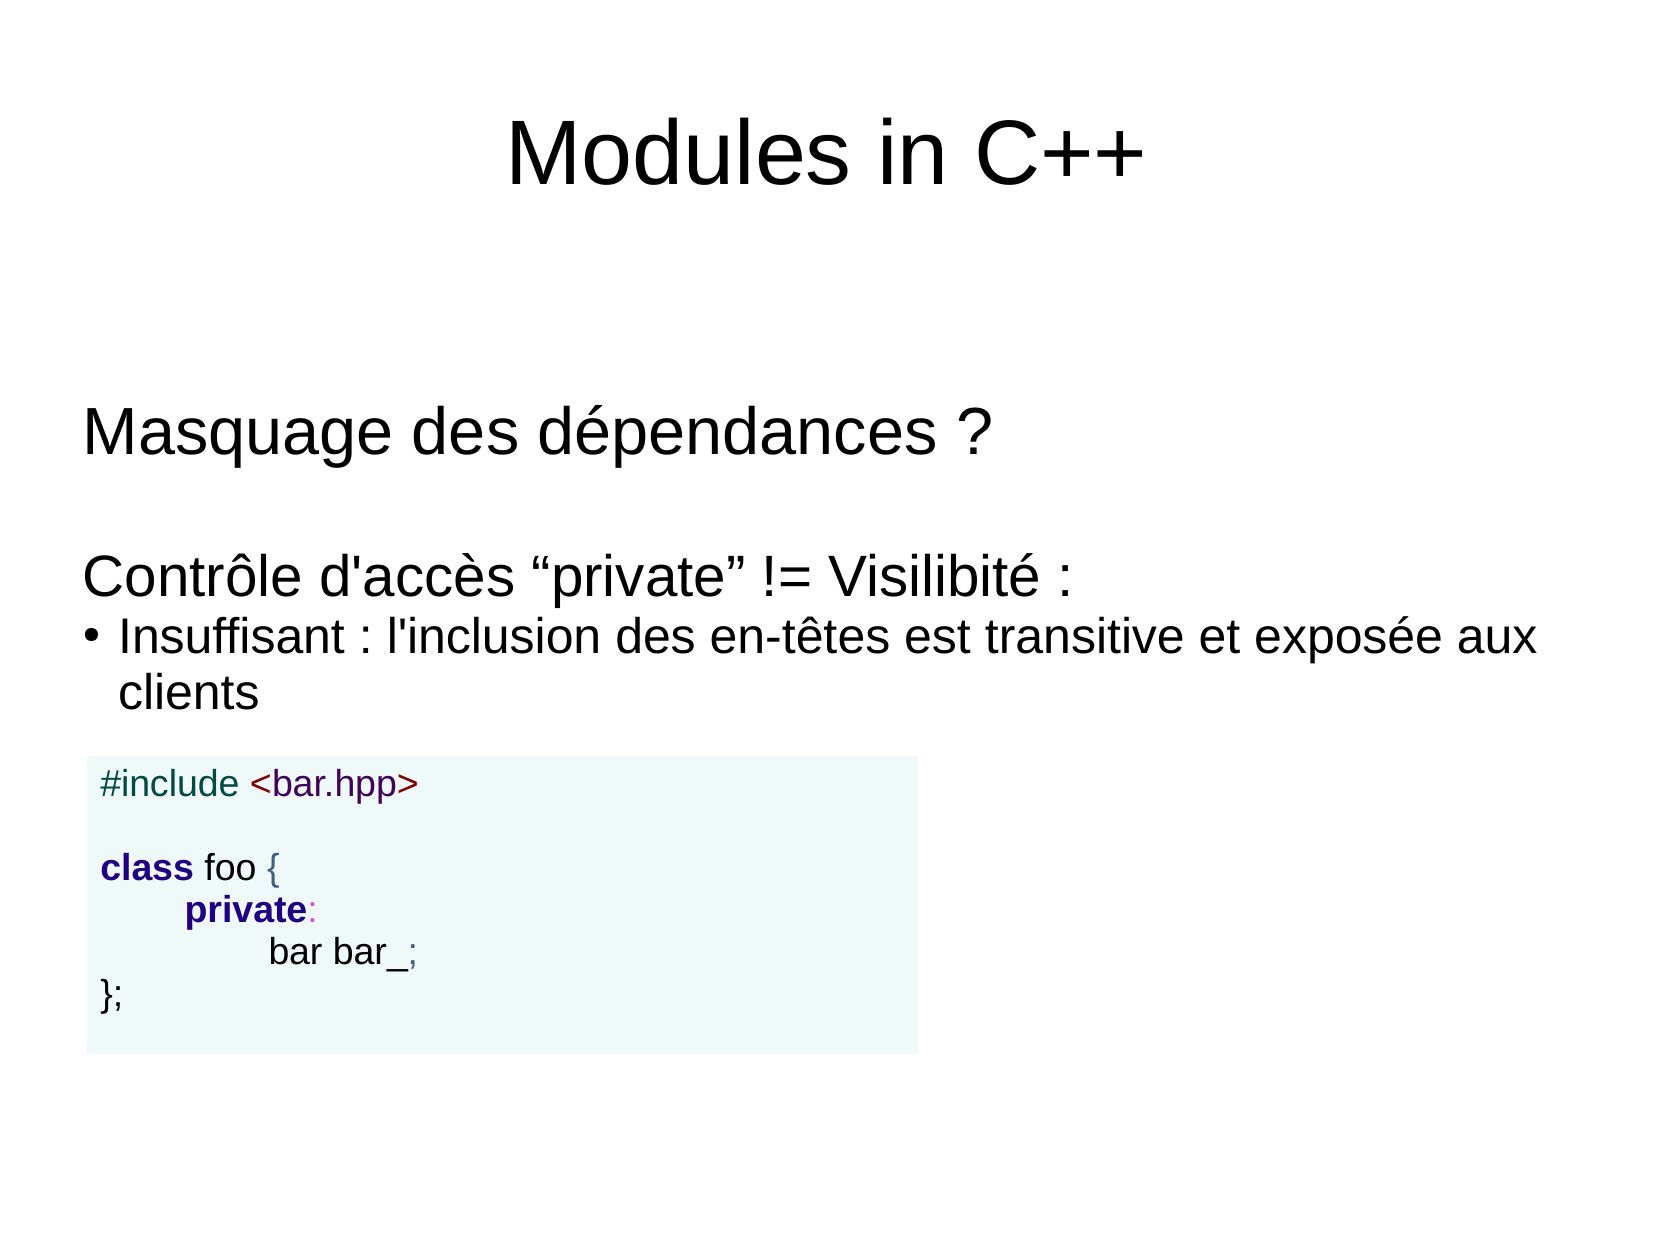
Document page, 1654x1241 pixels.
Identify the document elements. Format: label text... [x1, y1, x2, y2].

subtitle Masquage des dépendances ? Contrôle d'accès “private” != Visilibité : Insuffisant : l'inclusion des en-têtes est transitive et exposée aux clients [82, 290, 1571, 1010]
table_header #include <bar.hpp> class foo { private: bar bar_; }; [87, 756, 918, 1054]
title Modules in C++ [82, 49, 1571, 257]
